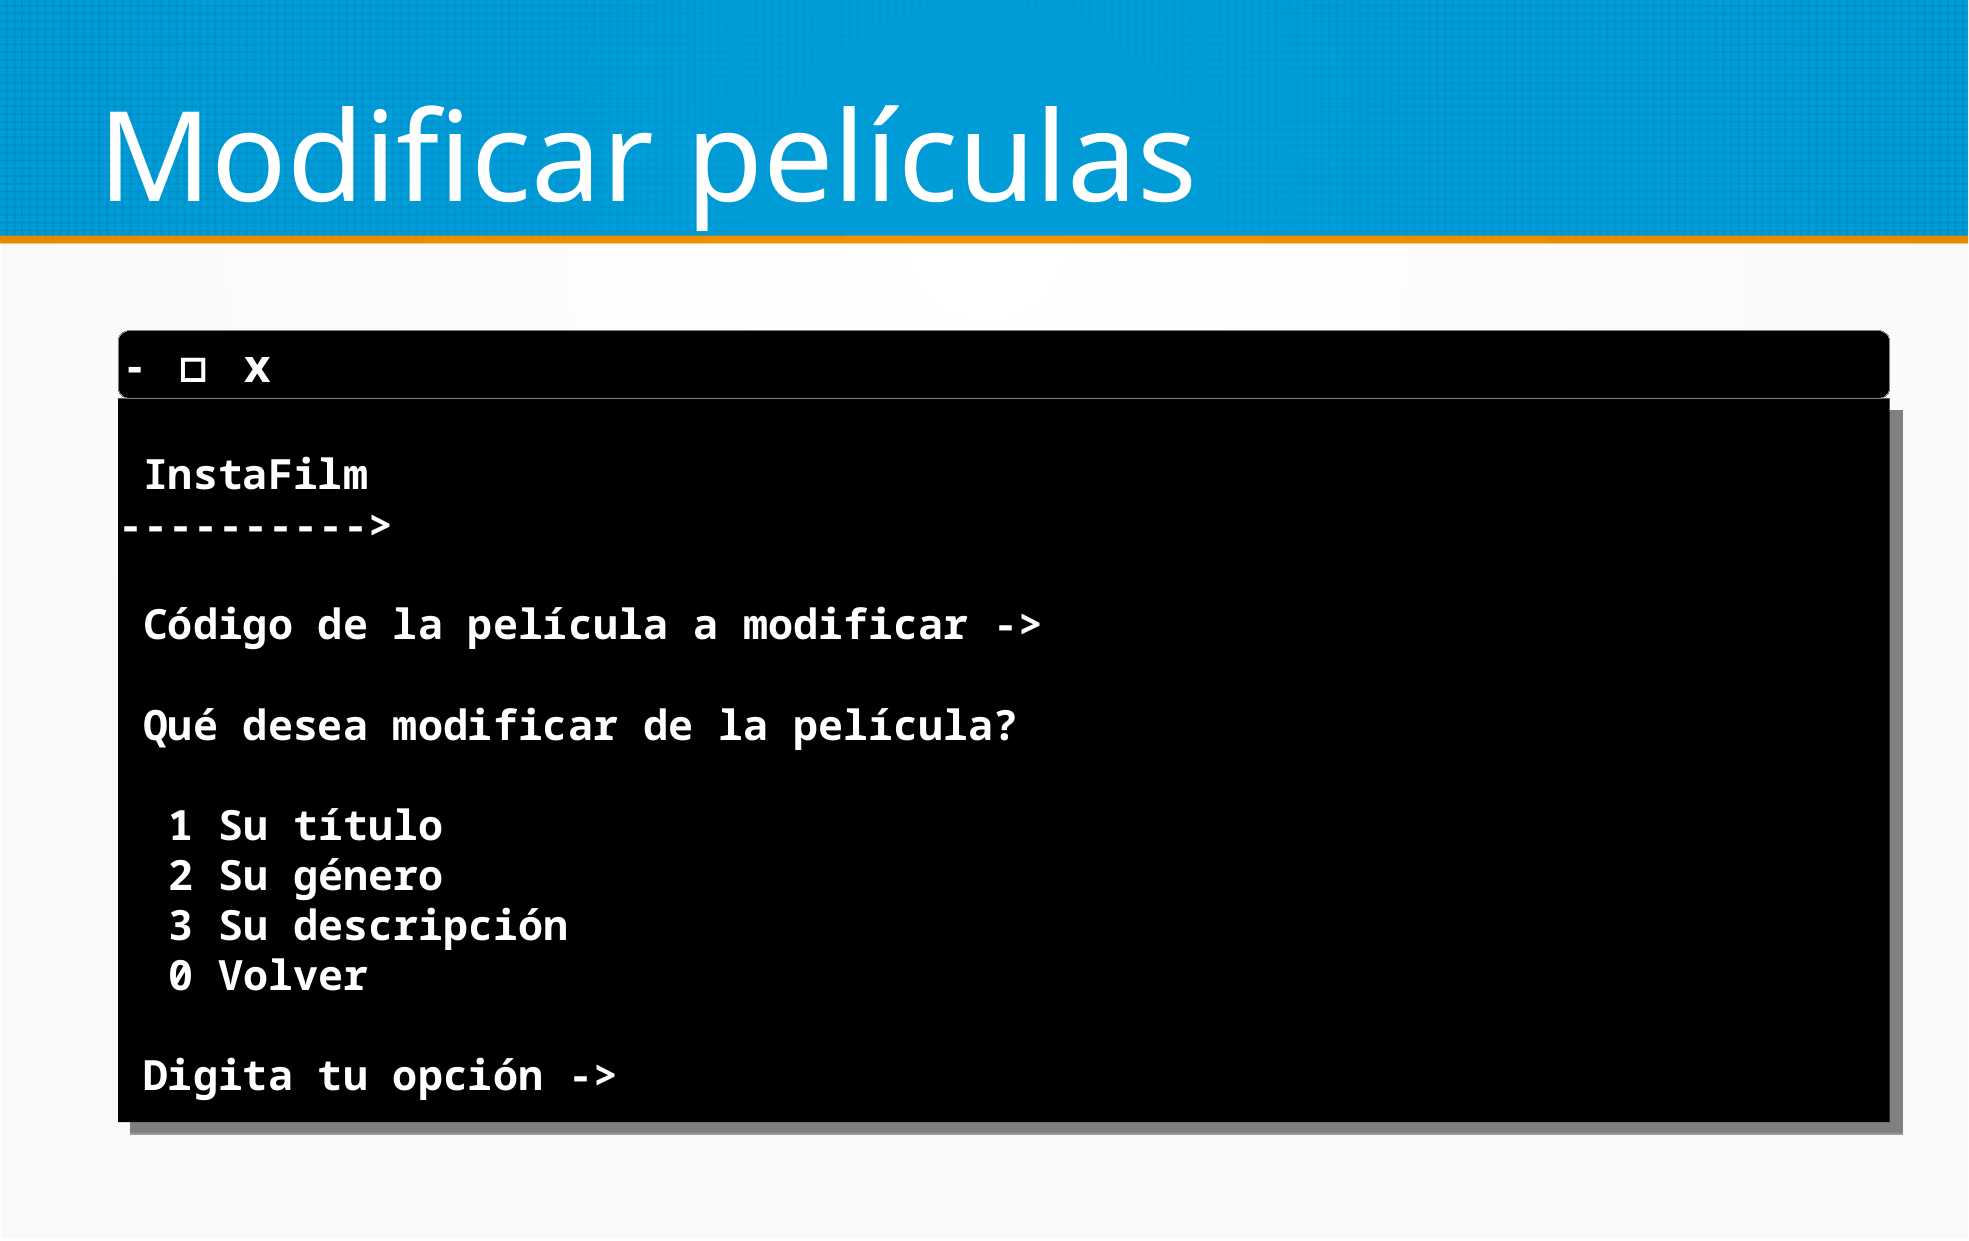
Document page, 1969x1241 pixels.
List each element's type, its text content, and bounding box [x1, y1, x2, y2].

title Modificar películas [98, 19, 1870, 227]
text_box - □ x [118, 330, 1890, 399]
text_box InstaFilm ----------> Código de la película a modificar -> Qué desea modificar de la película? 1 Su título 2 Su género 3 Su descripción 0 Volver Digita tu opción -> [118, 398, 1890, 1123]
